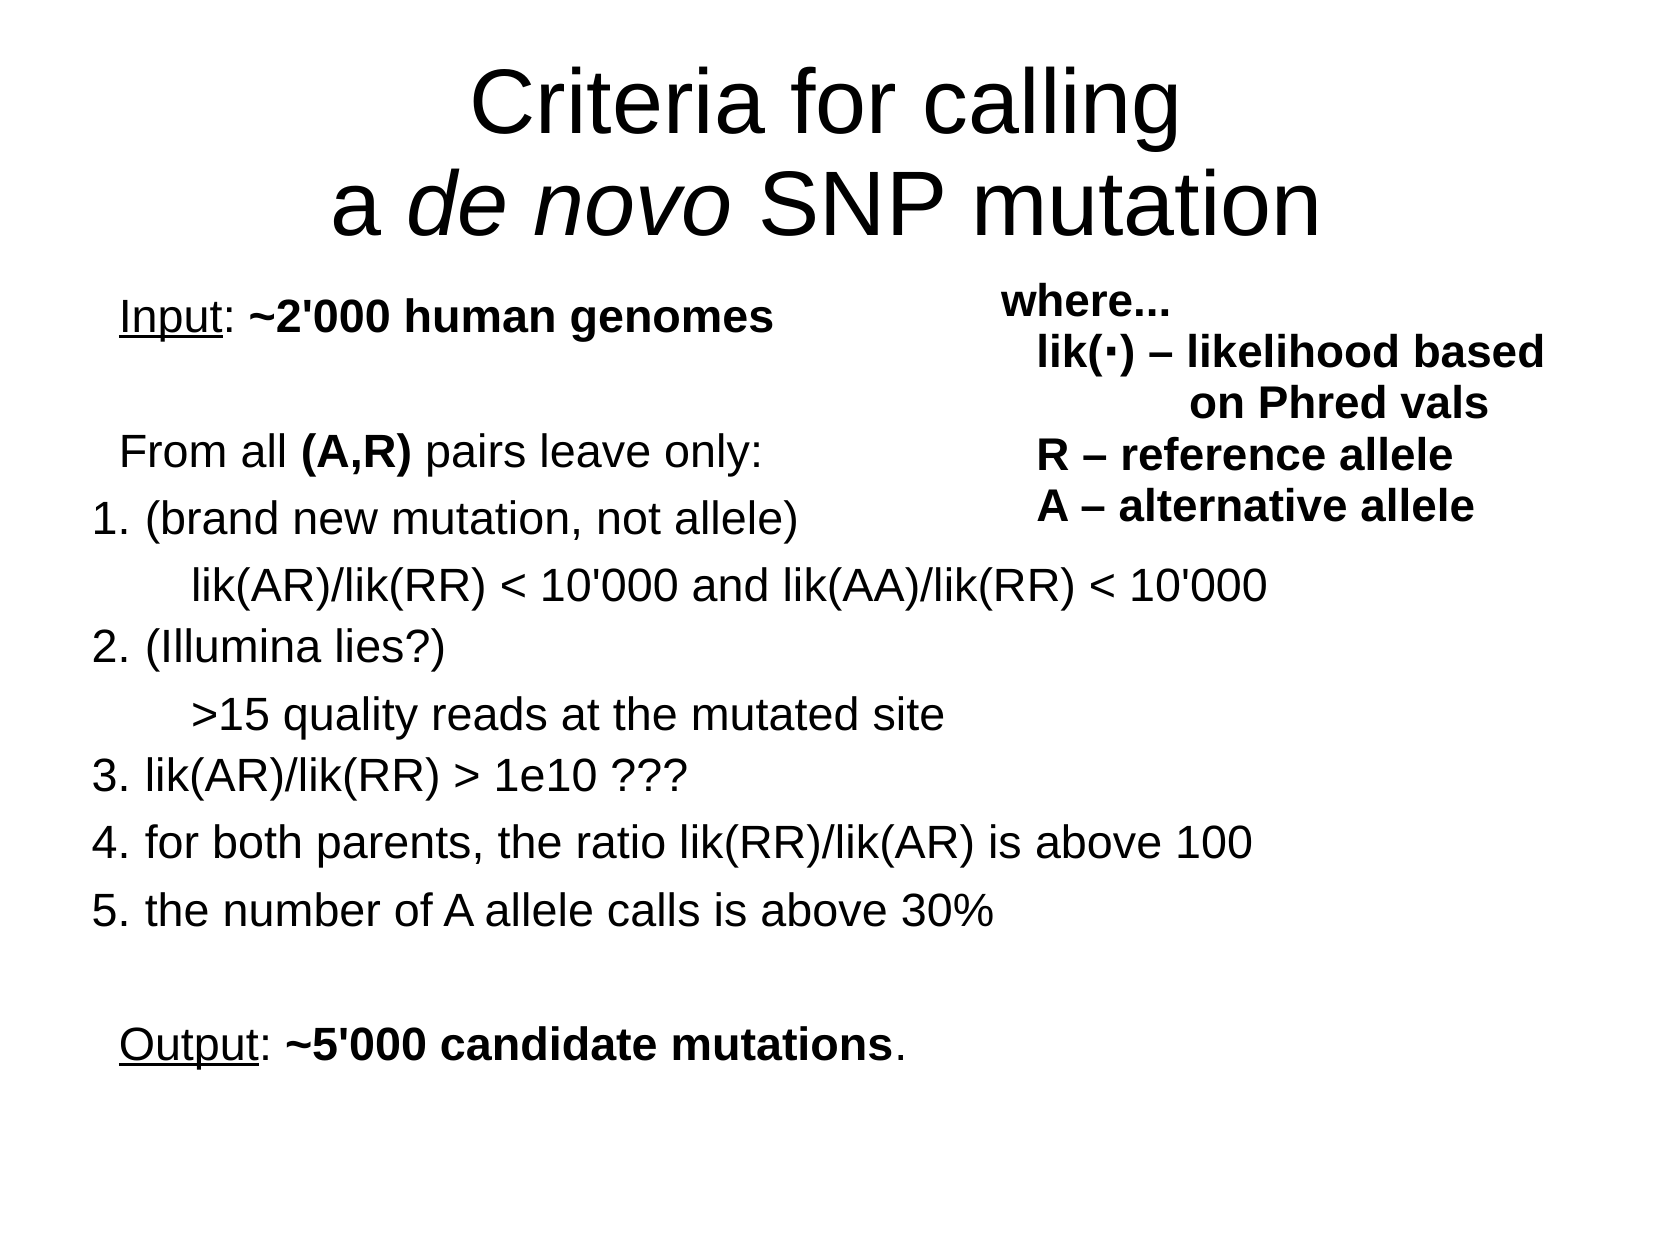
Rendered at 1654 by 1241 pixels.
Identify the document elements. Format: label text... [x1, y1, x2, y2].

list Input: ~2'000 human genomes From all (A,R) pairs leave only: (brand new mutation, not allele) lik(AR)/lik(RR) < 10'000 and lik(AA)/lik(RR) < 10'000 (Illumina lies?) >15 quality reads at the mutated site lik(AR)/lik(RR) > 1e10 ??? for both parents, the ratio lik(RR)/lik(AR) is above 100 the number of A allele calls is above 30% Output: ~5'000 candidate mutations. [82, 290, 1538, 1081]
text_box where... lik(⋅) – likelihood based on Phred vals R – reference allele A – alternative allele [950, 267, 1566, 539]
title Criteria for calling a de novo SNP mutation [82, 49, 1571, 257]
